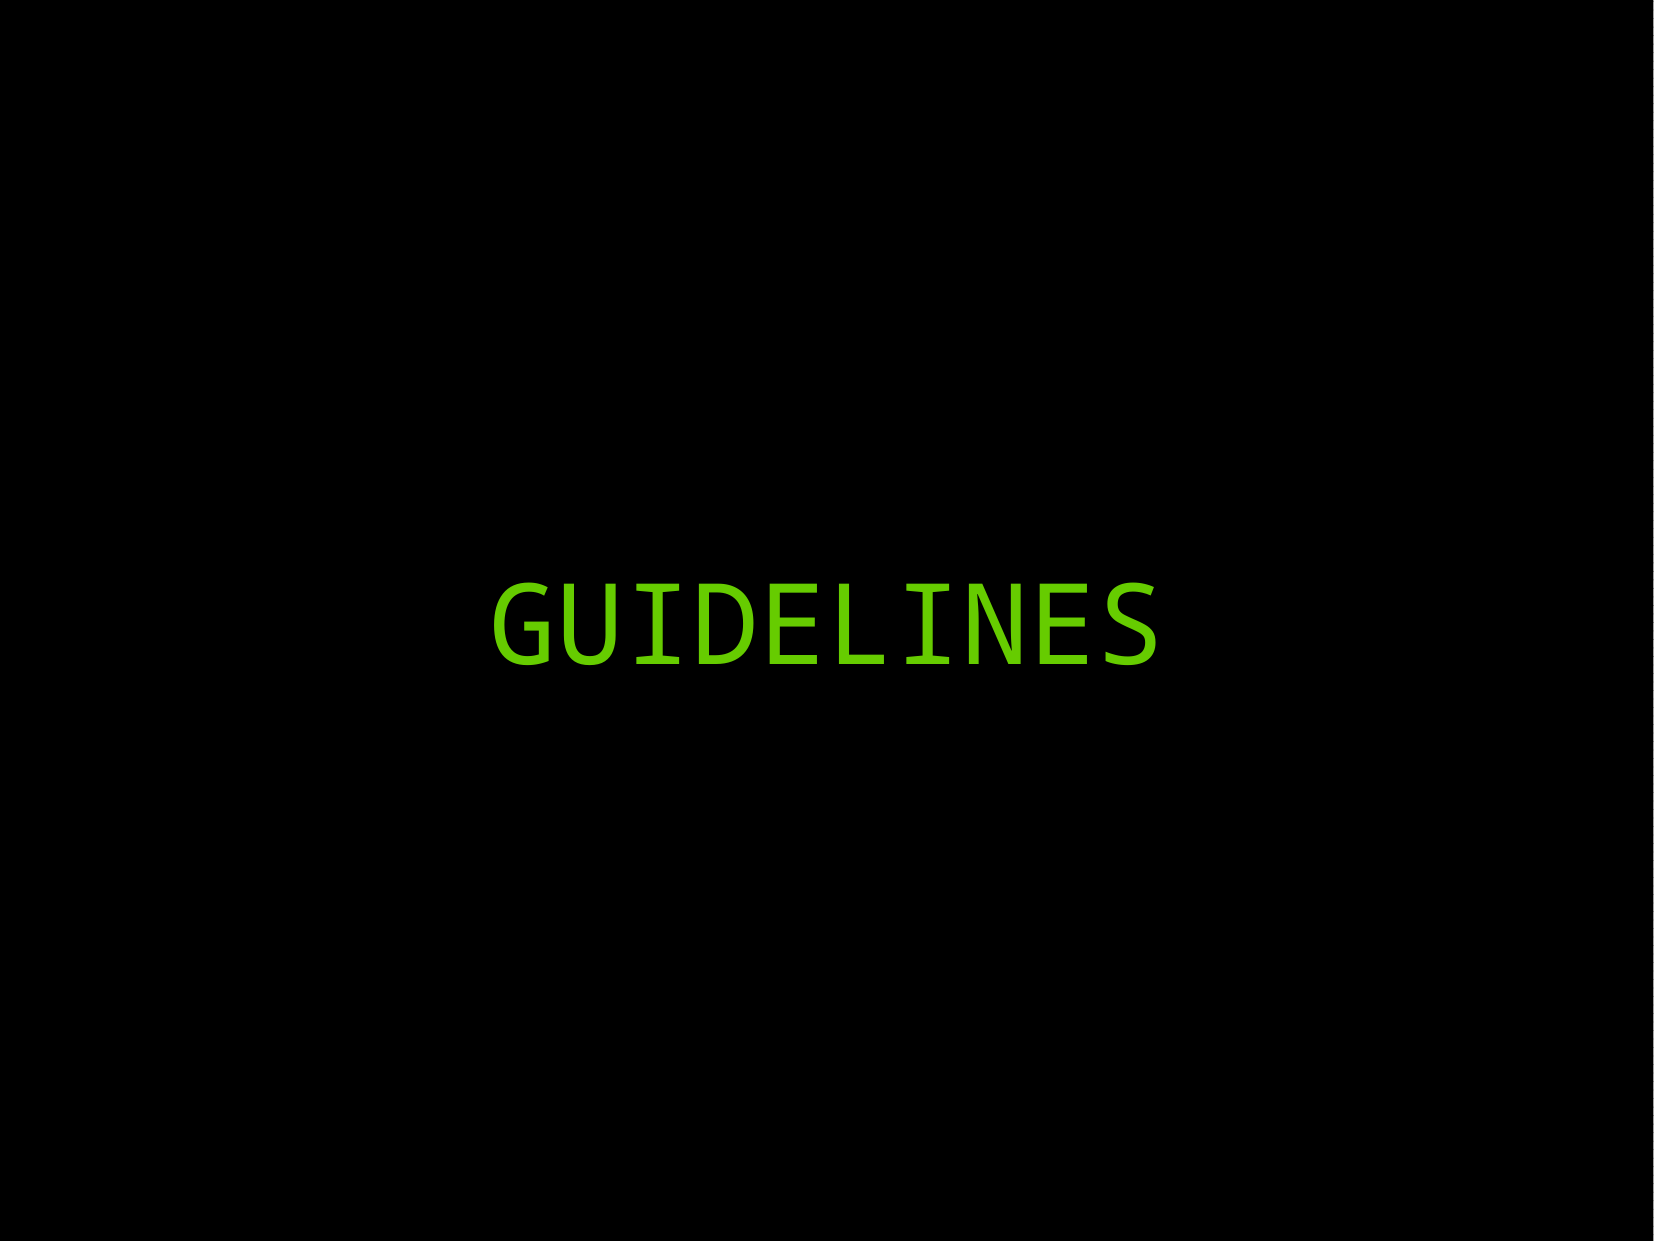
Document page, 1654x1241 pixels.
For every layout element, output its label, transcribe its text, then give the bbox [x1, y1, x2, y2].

title GUIDELINES [0, 0, 1654, 1241]
